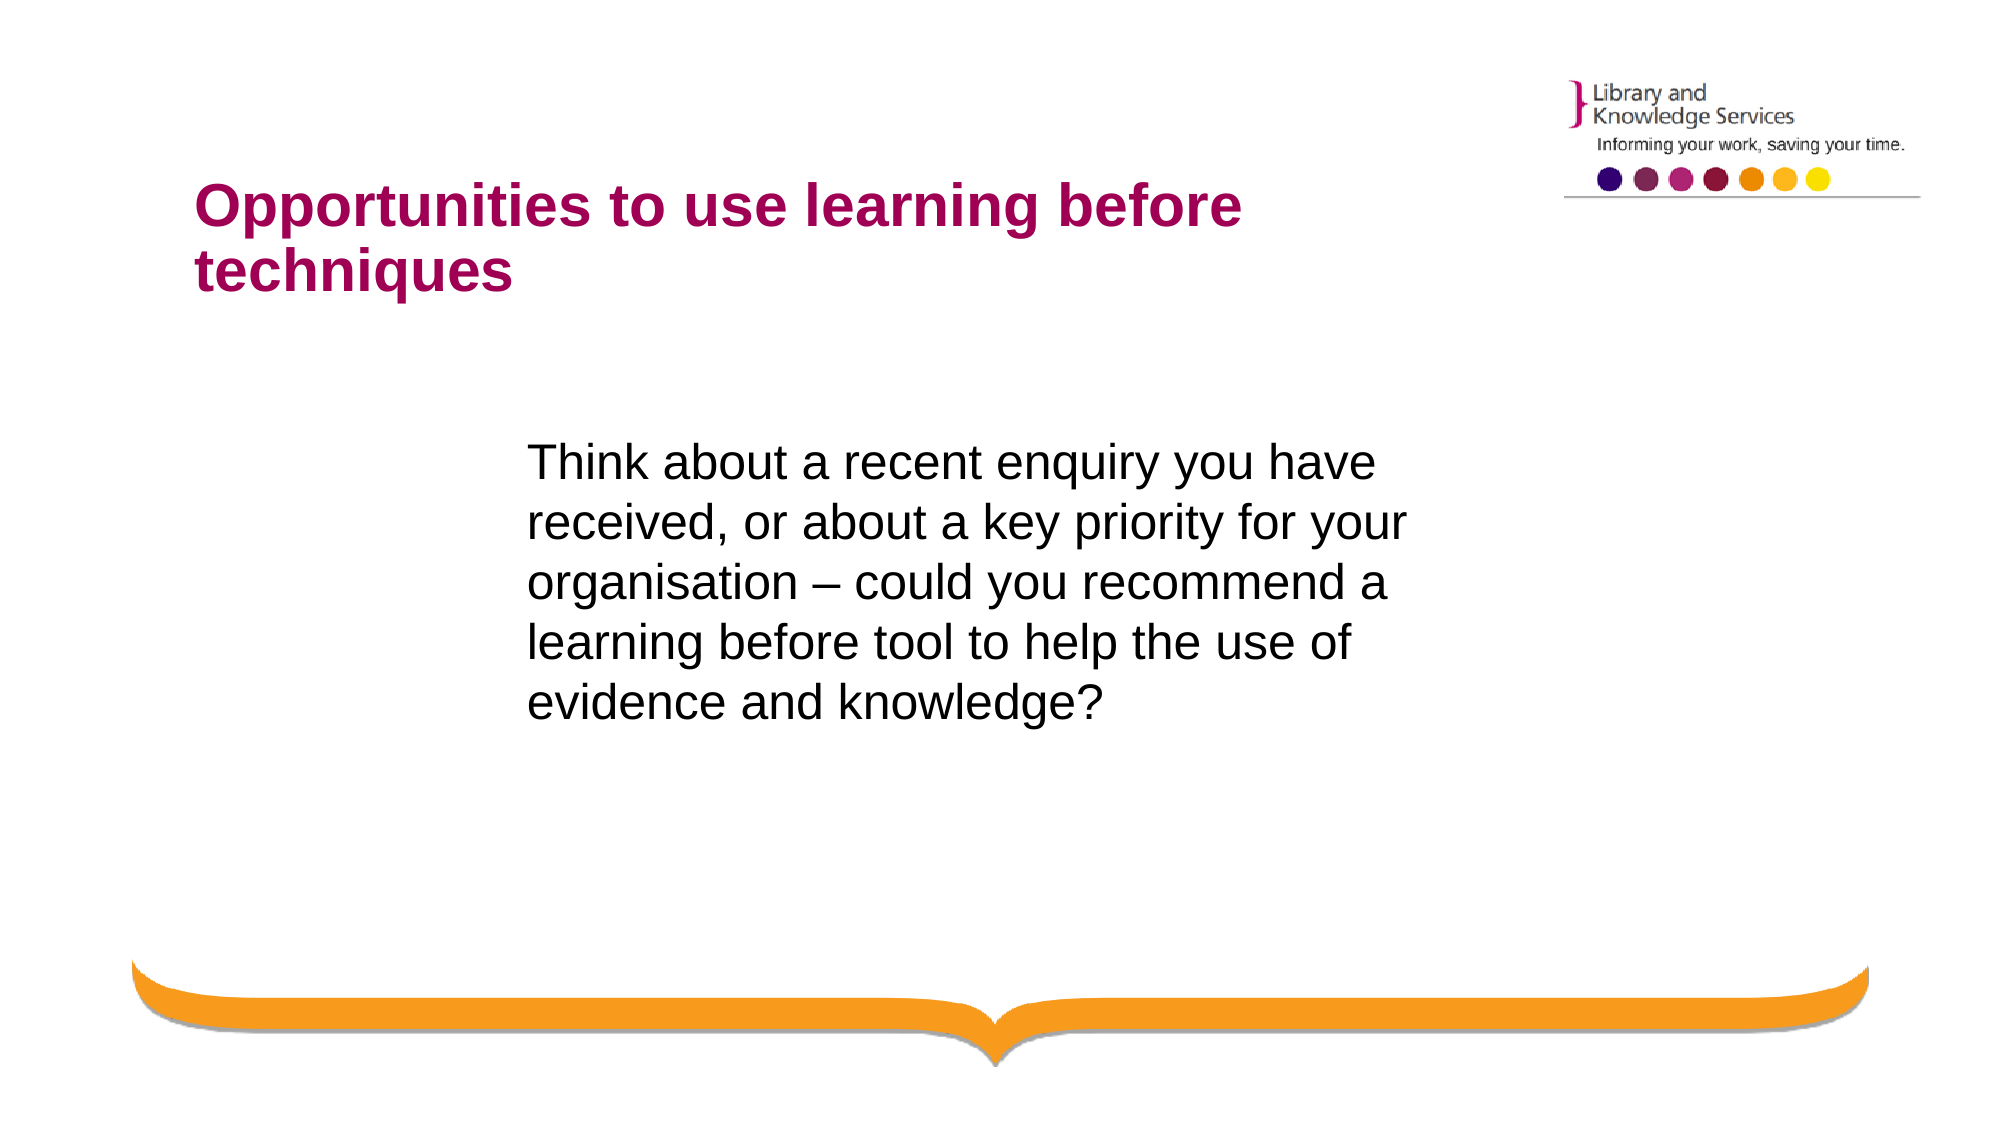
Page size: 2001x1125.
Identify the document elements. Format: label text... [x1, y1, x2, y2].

picture [132, 959, 1868, 1063]
title Opportunities to use learning before techniques [179, 166, 1320, 313]
text_box Think about a recent enquiry you have received, or about a key priority for your organisation – could you recommend a learning before tool to help the use of evidence and knowledge? [511, 422, 1438, 801]
picture [1564, 76, 1923, 196]
